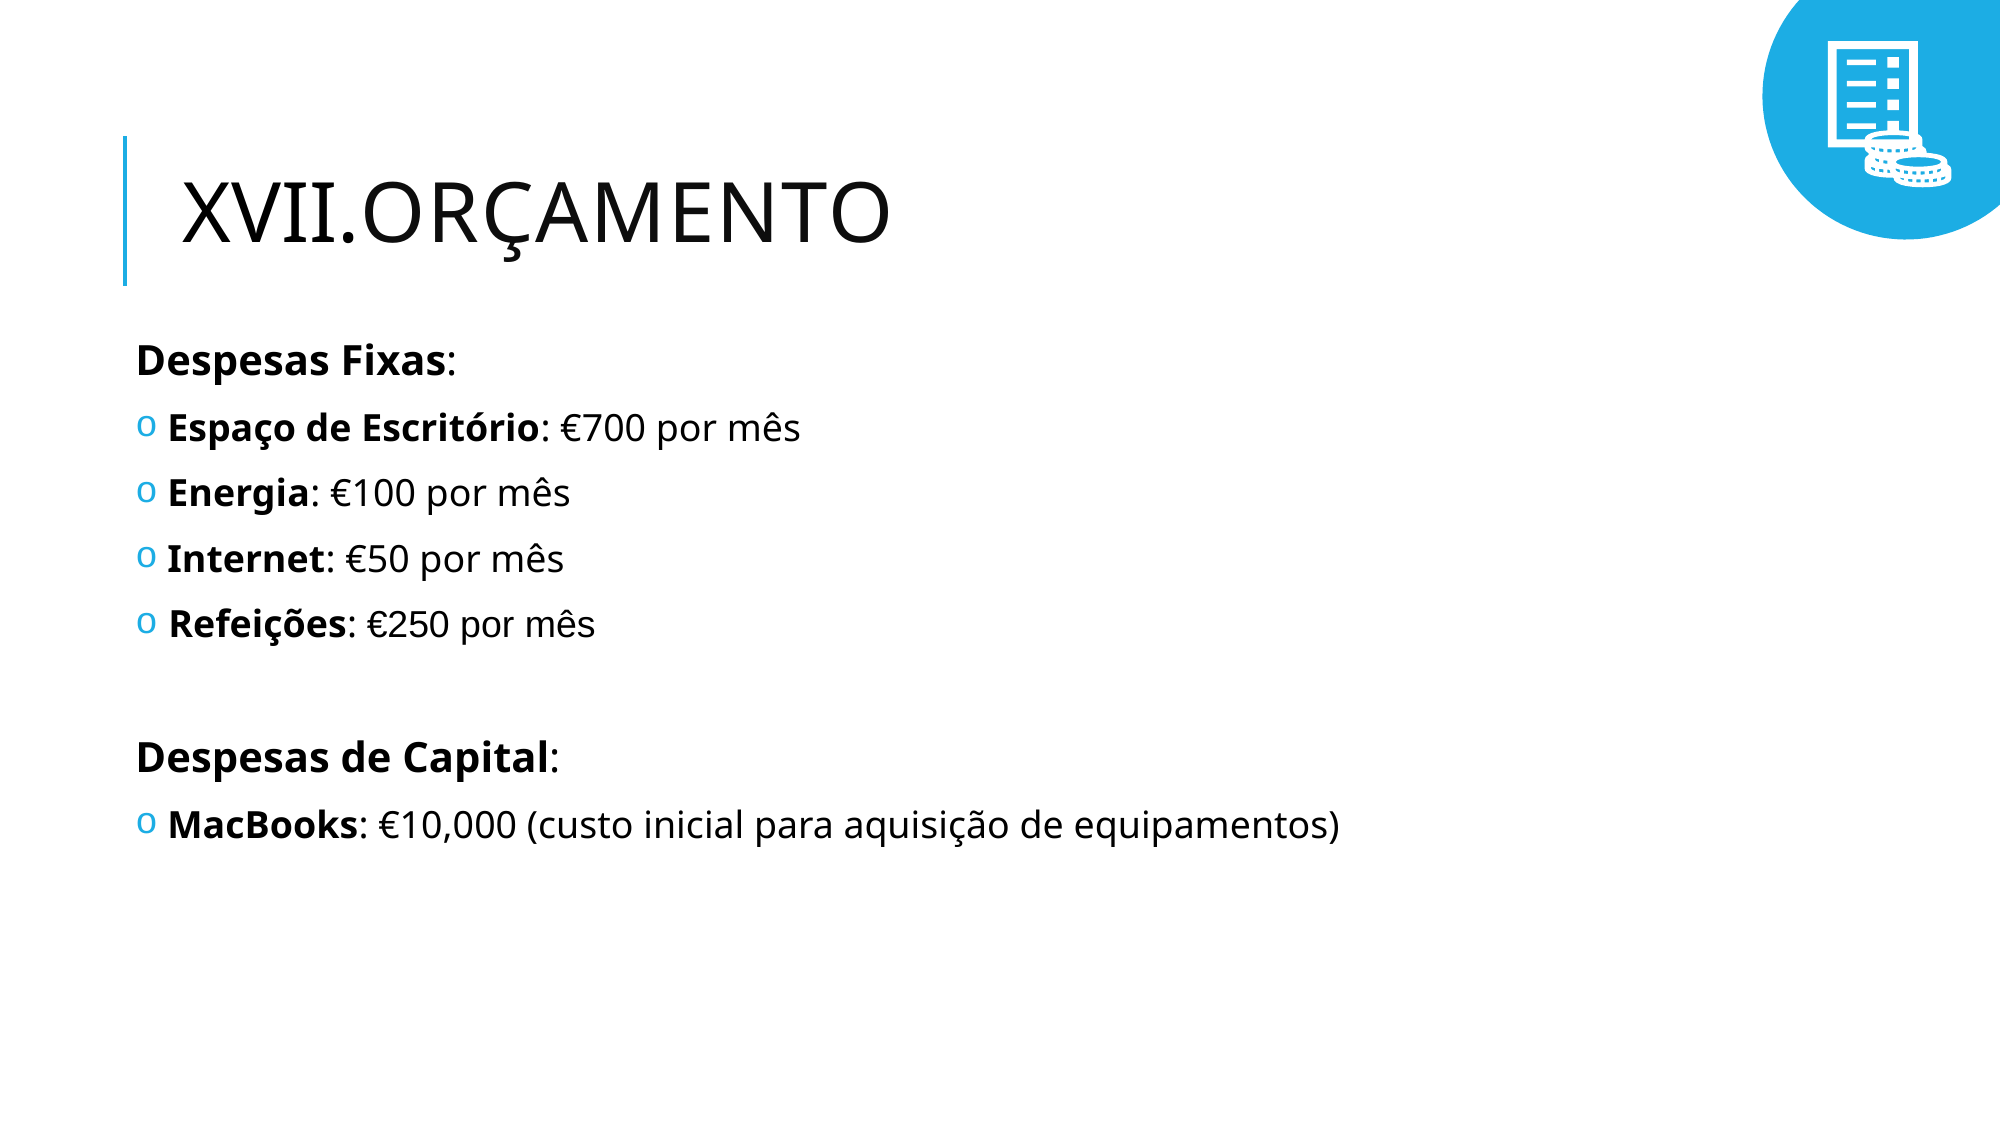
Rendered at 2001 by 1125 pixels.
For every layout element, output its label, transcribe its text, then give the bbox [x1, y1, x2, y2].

text_box [1762, 0, 2000, 240]
title Orçamento [168, 96, 1763, 343]
list Despesas Fixas: Espaço de Escritório: €700 por mês Energia: €100 por mês Internet: €50 por mês Refeições: €250 por mês Despesas de Capital: MacBooks: €10,000 (custo inicial para aquisição de equipamentos) [127, 331, 1361, 1096]
